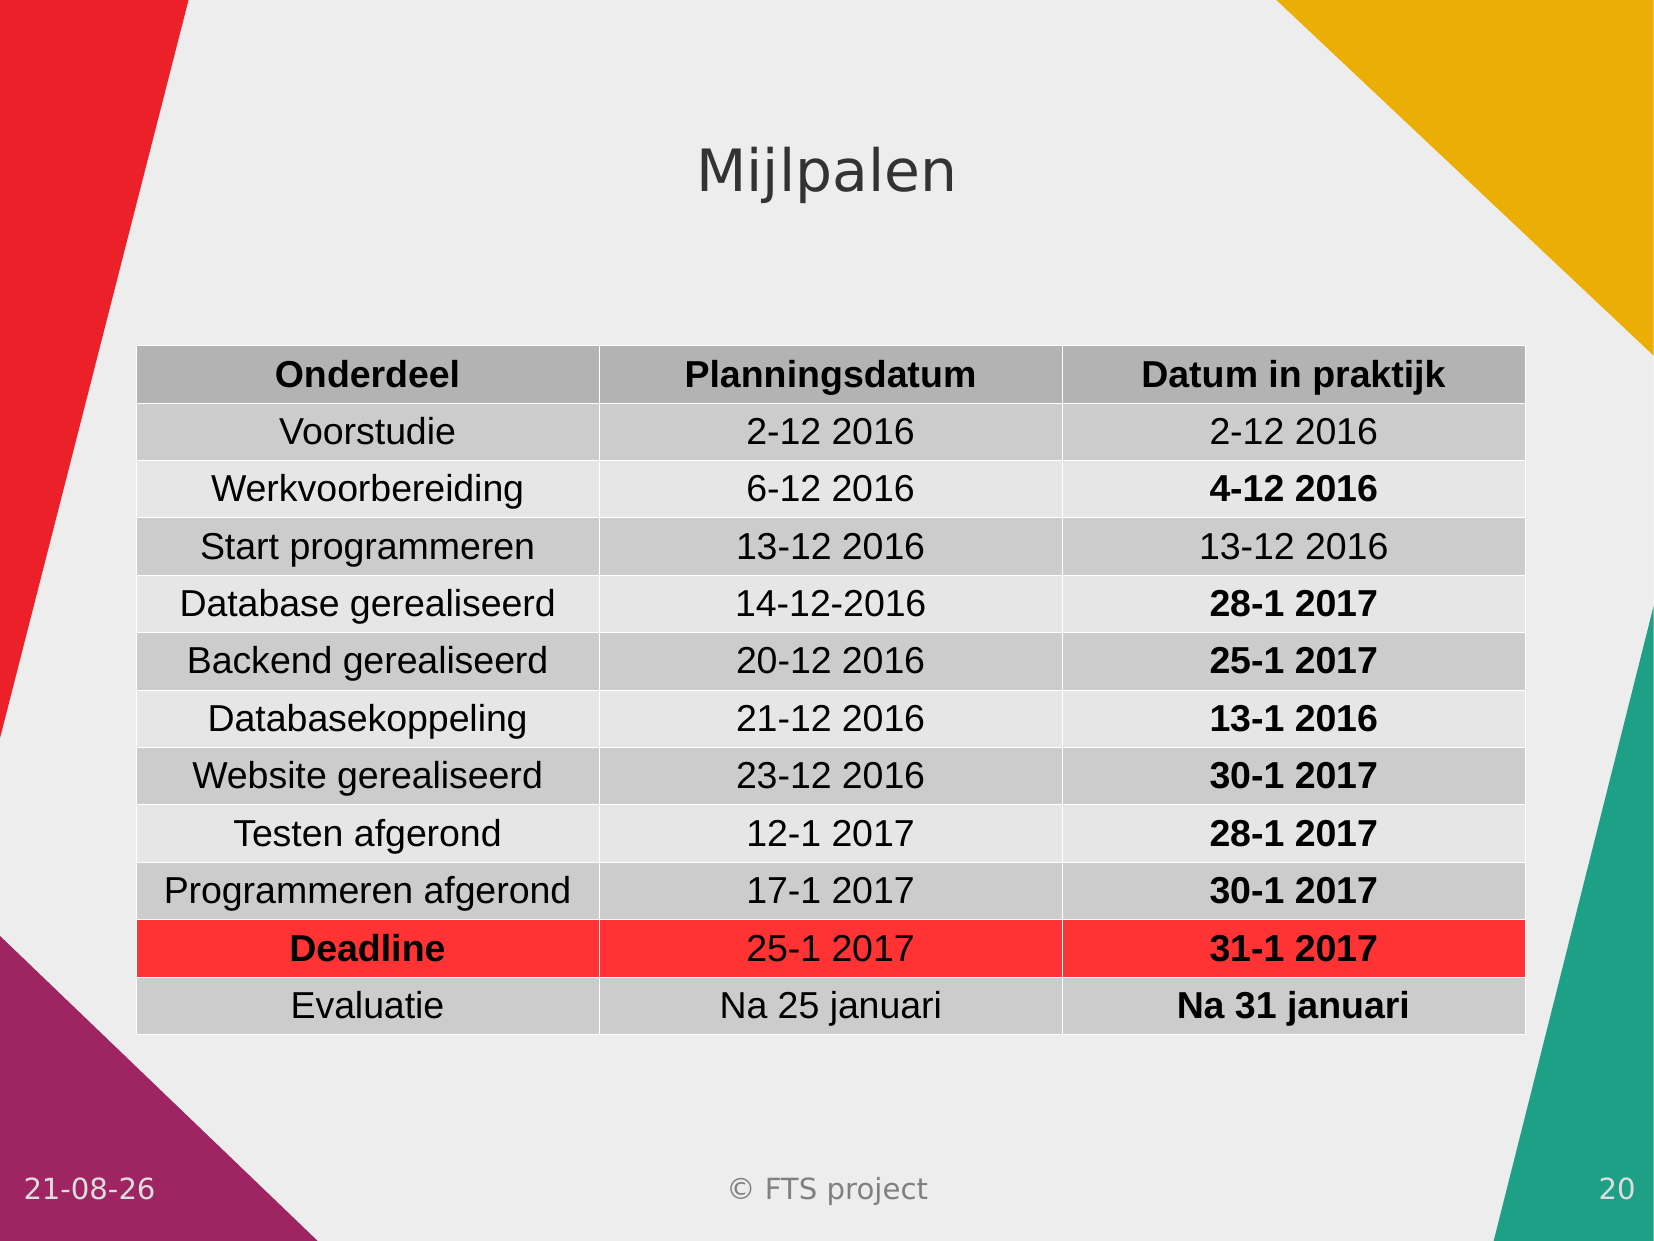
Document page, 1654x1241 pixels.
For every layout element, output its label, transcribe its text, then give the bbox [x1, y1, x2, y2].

table_cell Database gerealiseerd [137, 576, 599, 632]
table_cell 30-1 2017 [1063, 863, 1525, 919]
table_cell Voorstudie [137, 404, 599, 460]
table_cell 2-12 2016 [1063, 404, 1525, 460]
table_header Onderdeel [137, 346, 599, 403]
table_cell Werkvoorbereiding [137, 461, 599, 517]
table_cell 28-1 2017 [1063, 576, 1525, 632]
table_header Datum in praktijk [1063, 346, 1525, 403]
table_cell 6-12 2016 [600, 461, 1062, 517]
table_cell Deadline [137, 920, 599, 977]
table_cell 13-12 2016 [1063, 518, 1525, 575]
title Mijlpalen [114, 73, 1539, 270]
table_header Planningsdatum [600, 346, 1062, 403]
table_cell 30-1 2017 [1063, 748, 1525, 804]
table_cell Na 25 januari [600, 978, 1062, 1034]
table_cell 12-1 2017 [600, 805, 1062, 862]
table_cell Backend gerealiseerd [137, 633, 599, 690]
table_cell 13-12 2016 [600, 518, 1062, 575]
table_cell 20-12 2016 [600, 633, 1062, 690]
table_cell Testen afgerond [137, 805, 599, 862]
table_cell 25-1 2017 [1063, 633, 1525, 690]
table_cell 28-1 2017 [1063, 805, 1525, 862]
table_cell Na 31 januari [1063, 978, 1525, 1034]
table_cell 23-12 2016 [600, 748, 1062, 804]
table_cell 2-12 2016 [600, 404, 1062, 460]
table_cell 21-12 2016 [600, 691, 1062, 747]
table_cell 14-12-2016 [600, 576, 1062, 632]
table_cell Website gerealiseerd [137, 748, 599, 804]
table_cell Start programmeren [137, 518, 599, 575]
table_cell Databasekoppeling [137, 691, 599, 747]
table_cell 13-1 2016 [1063, 691, 1525, 747]
table_cell 17-1 2017 [600, 863, 1062, 919]
table_cell 4-12 2016 [1063, 461, 1525, 517]
table_cell Evaluatie [137, 978, 599, 1034]
table_cell 31-1 2017 [1063, 920, 1525, 977]
table_cell 25-1 2017 [600, 920, 1062, 977]
table_cell Programmeren afgerond [137, 863, 599, 919]
